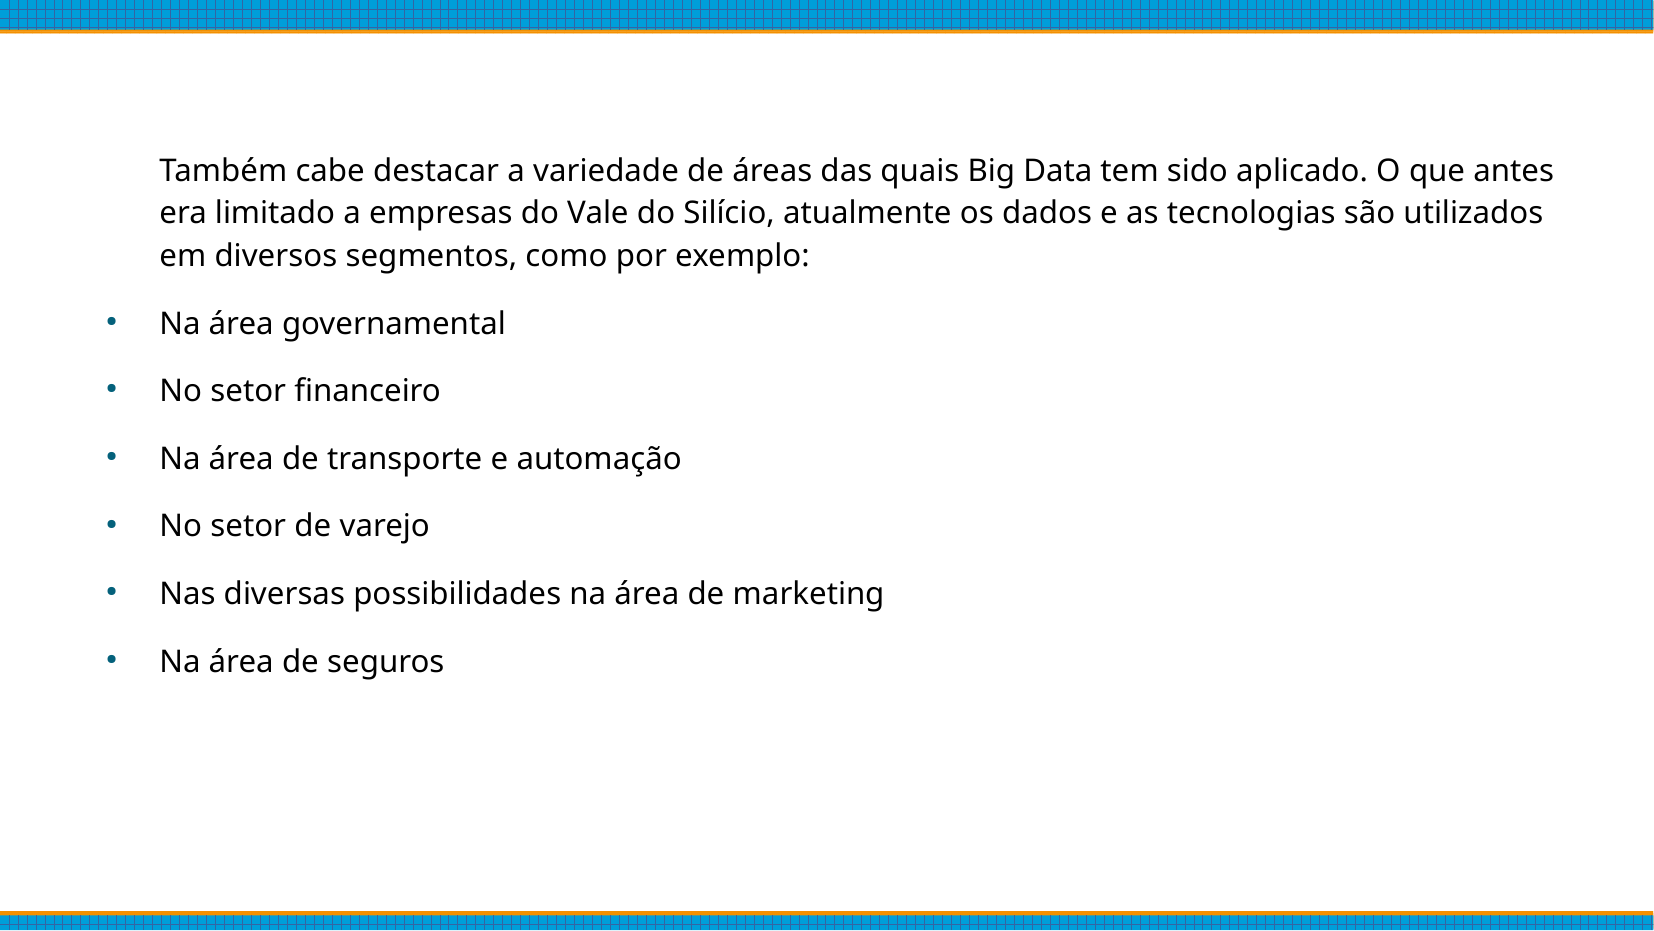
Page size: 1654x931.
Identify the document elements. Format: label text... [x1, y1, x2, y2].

list Também cabe destacar a variedade de áreas das quais Big Data tem sido aplicado. O que antes era limitado a empresas do Vale do Silício, atualmente os dados e as tecnologias são utilizados em diversos segmentos, como por exemplo: Na área governamental No setor financeiro Na área de transporte e automação No setor de varejo Nas diversas possibilidades na área de marketing Na área de seguros [88, 147, 1565, 813]
